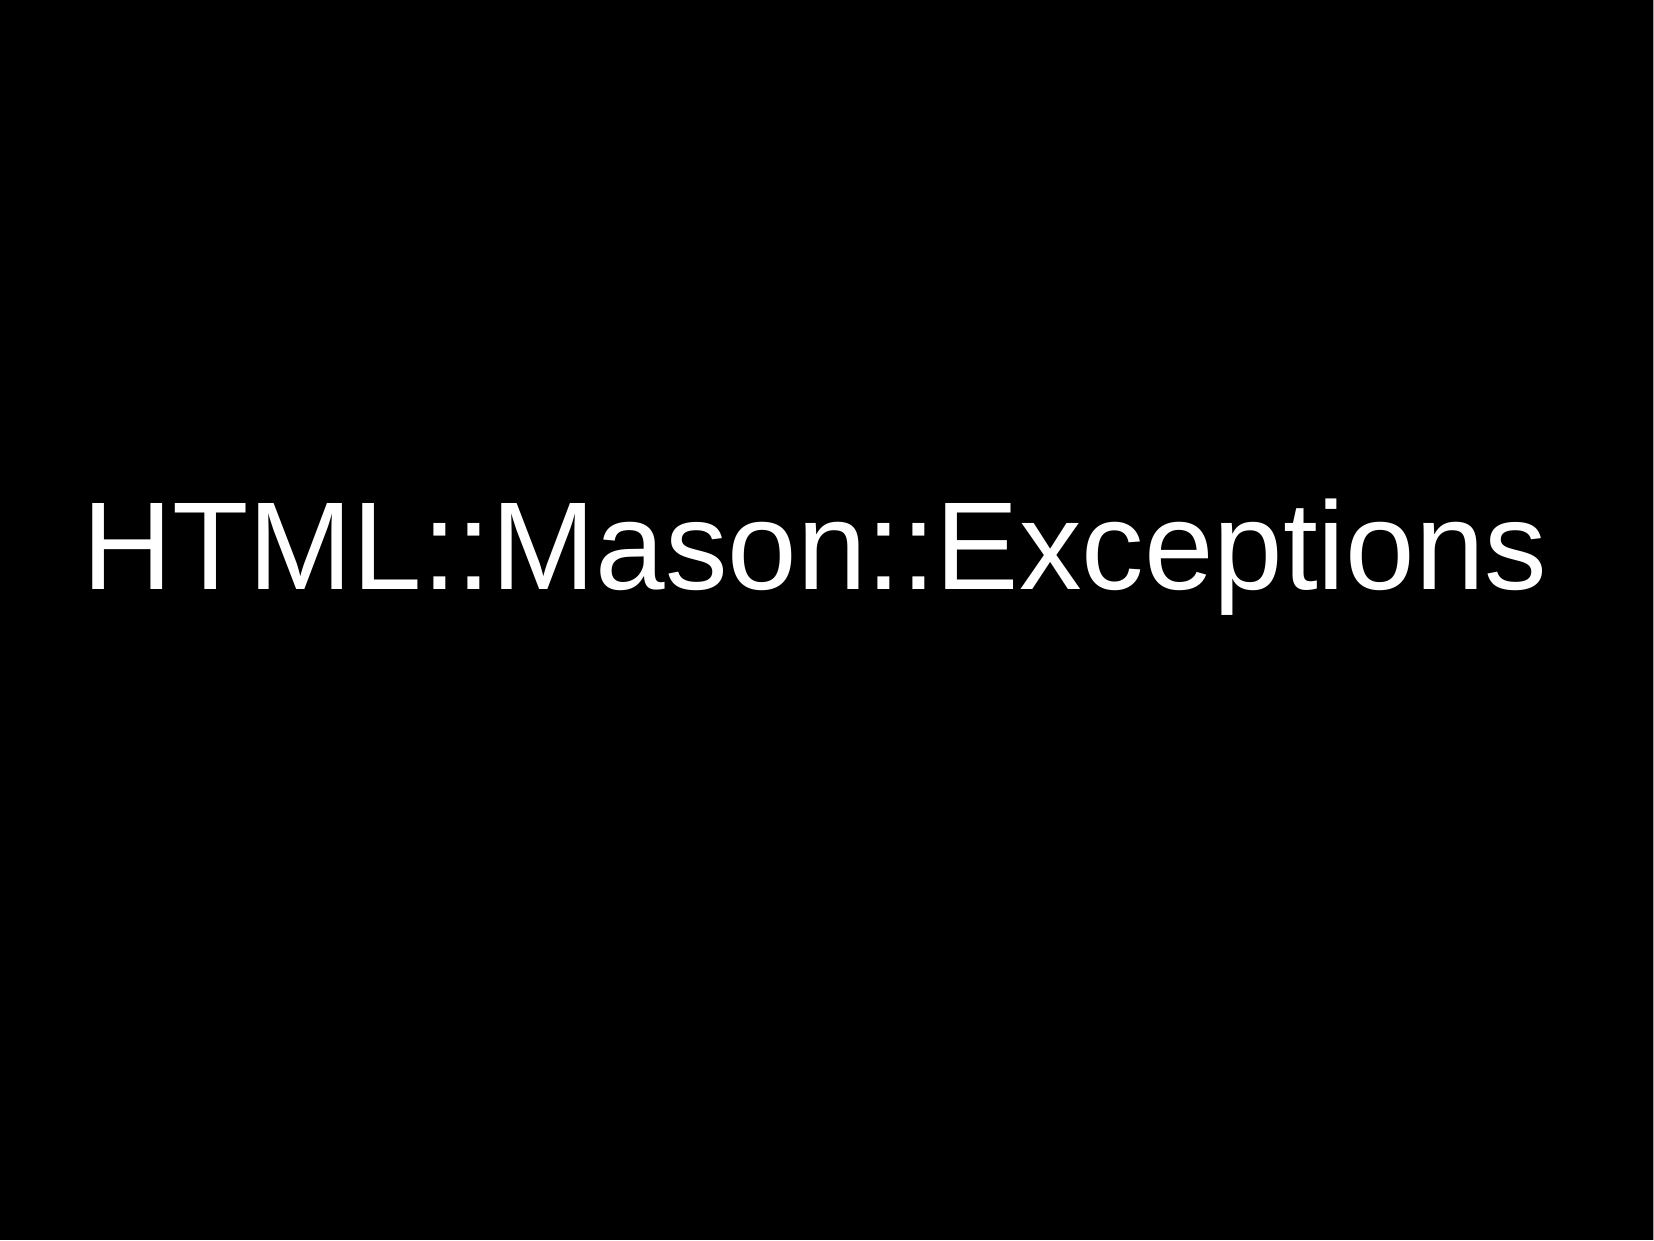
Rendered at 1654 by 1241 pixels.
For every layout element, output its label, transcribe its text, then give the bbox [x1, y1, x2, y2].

title HTML::Mason::Exceptions [70, 442, 1560, 650]
